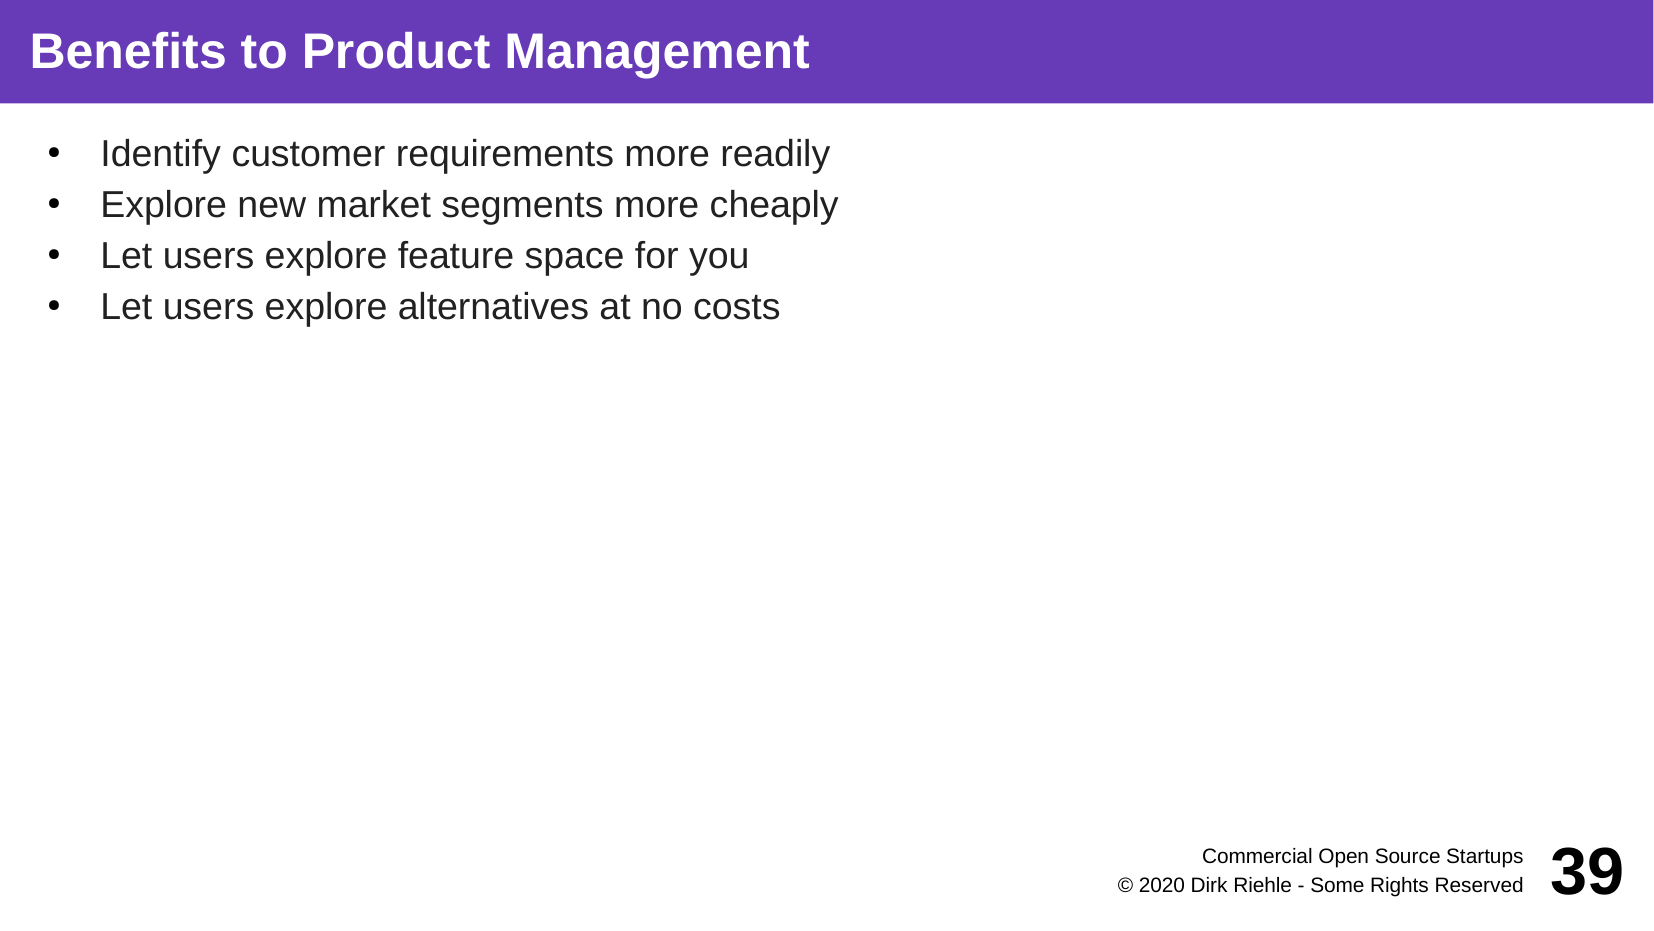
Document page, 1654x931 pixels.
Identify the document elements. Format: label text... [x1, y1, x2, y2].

title Benefits to Product Management [0, 0, 1654, 104]
list Identify customer requirements more readily Explore new market segments more cheaply Let users explore feature space for you Let users explore alternatives at no costs [29, 132, 1625, 813]
